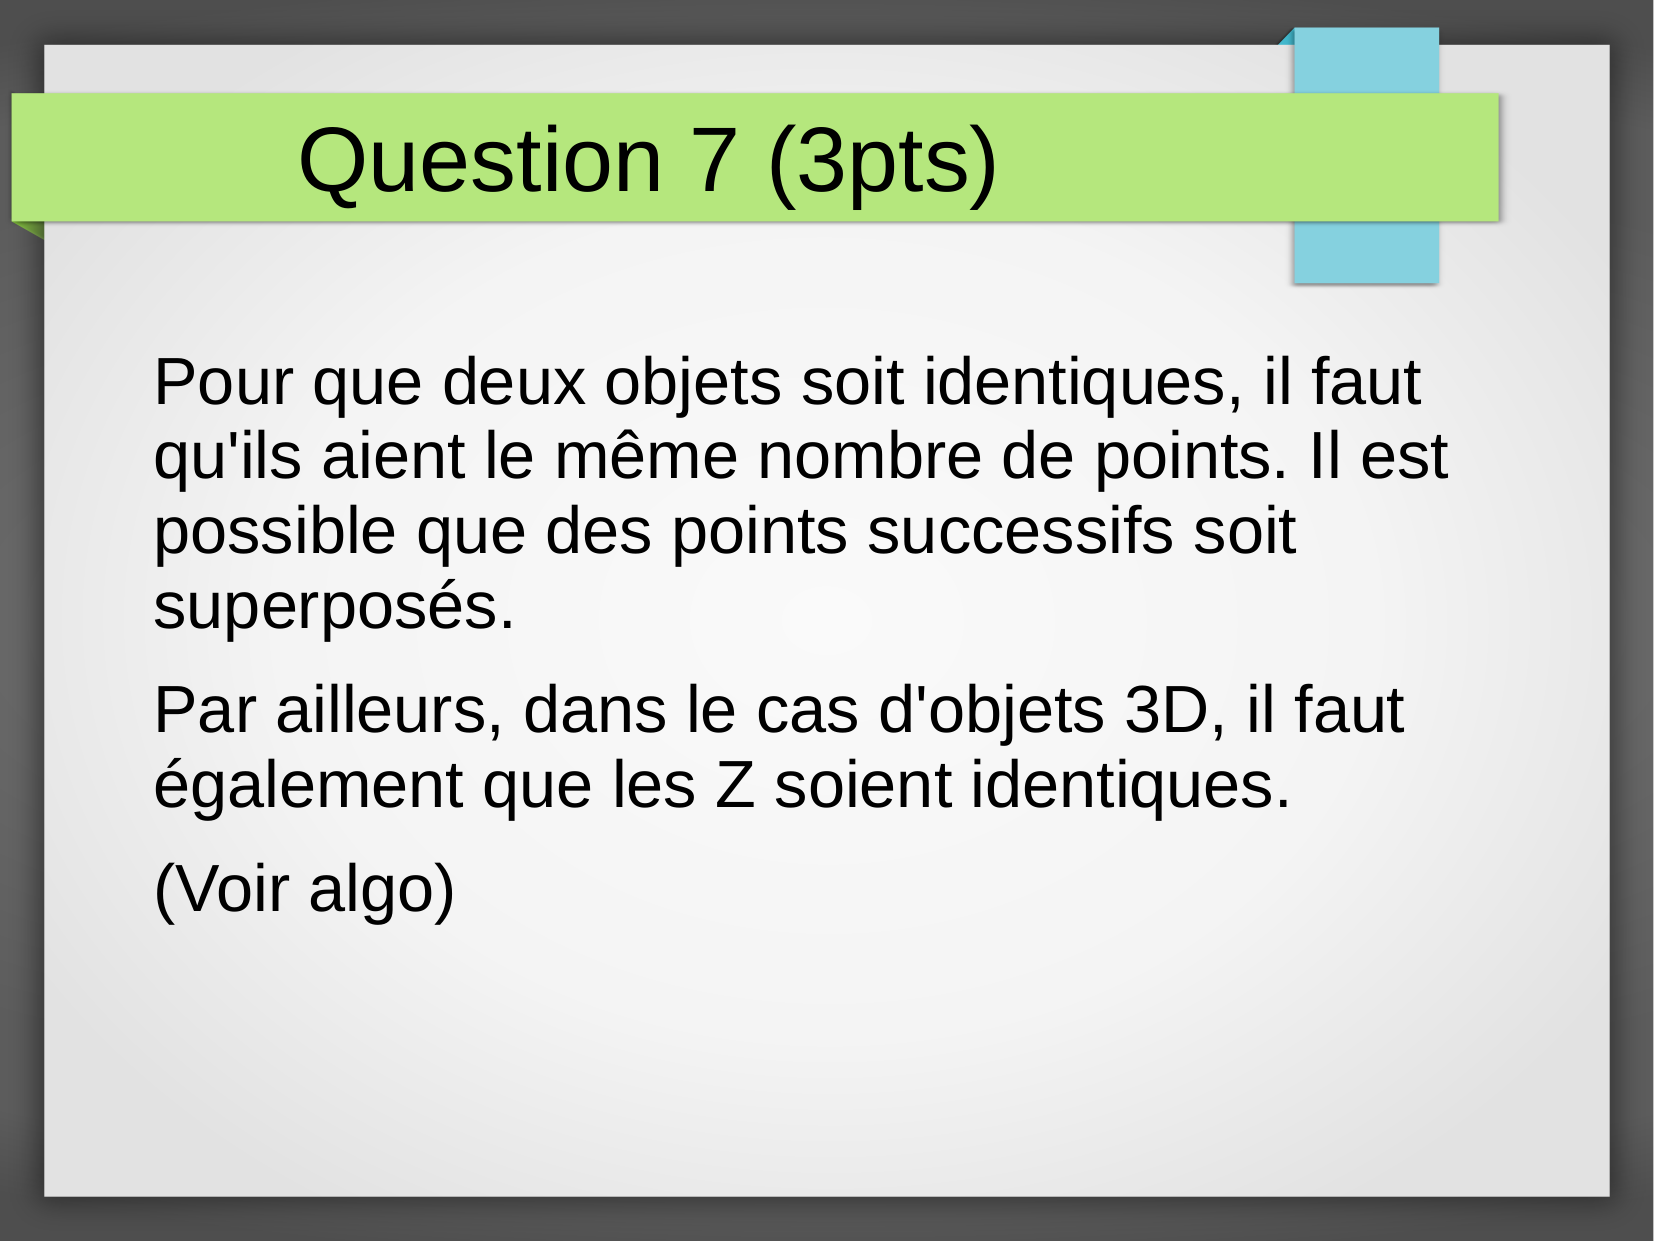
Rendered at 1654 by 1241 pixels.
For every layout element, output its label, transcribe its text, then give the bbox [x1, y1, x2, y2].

picture [0, 0, 1654, 1241]
title Question 7 (3pts) [70, 106, 1229, 213]
list Pour que deux objets soit identiques, il faut qu'ils aient le même nombre de points. Il est possible que des points successifs soit superposés. Par ailleurs, dans le cas d'objets 3D, il faut également que les Z soient identiques. (Voir algo) [82, 343, 1538, 1063]
